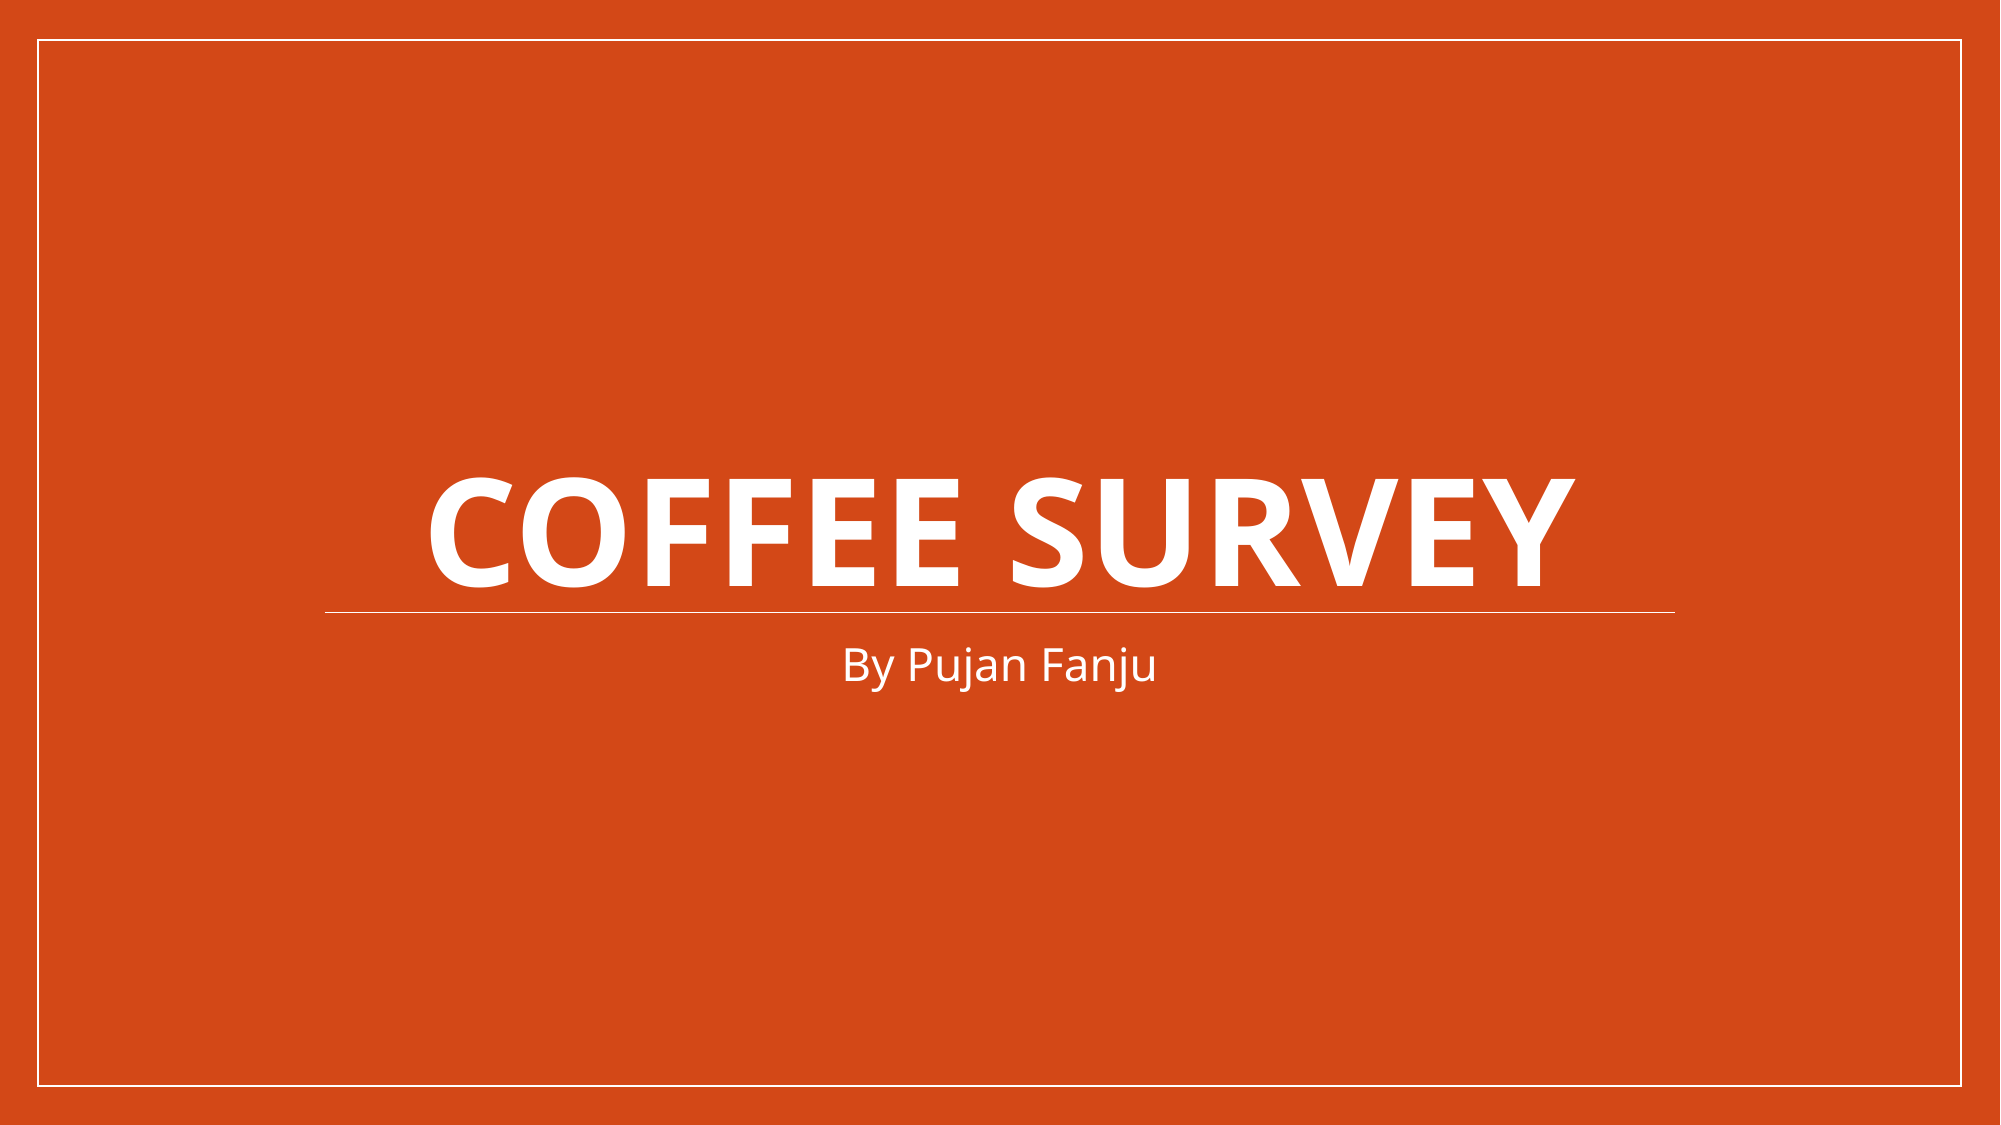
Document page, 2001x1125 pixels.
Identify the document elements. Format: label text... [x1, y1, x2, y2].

subtitle By Pujan Fanju [280, 634, 1719, 863]
title Coffee Survey [182, 144, 1818, 625]
